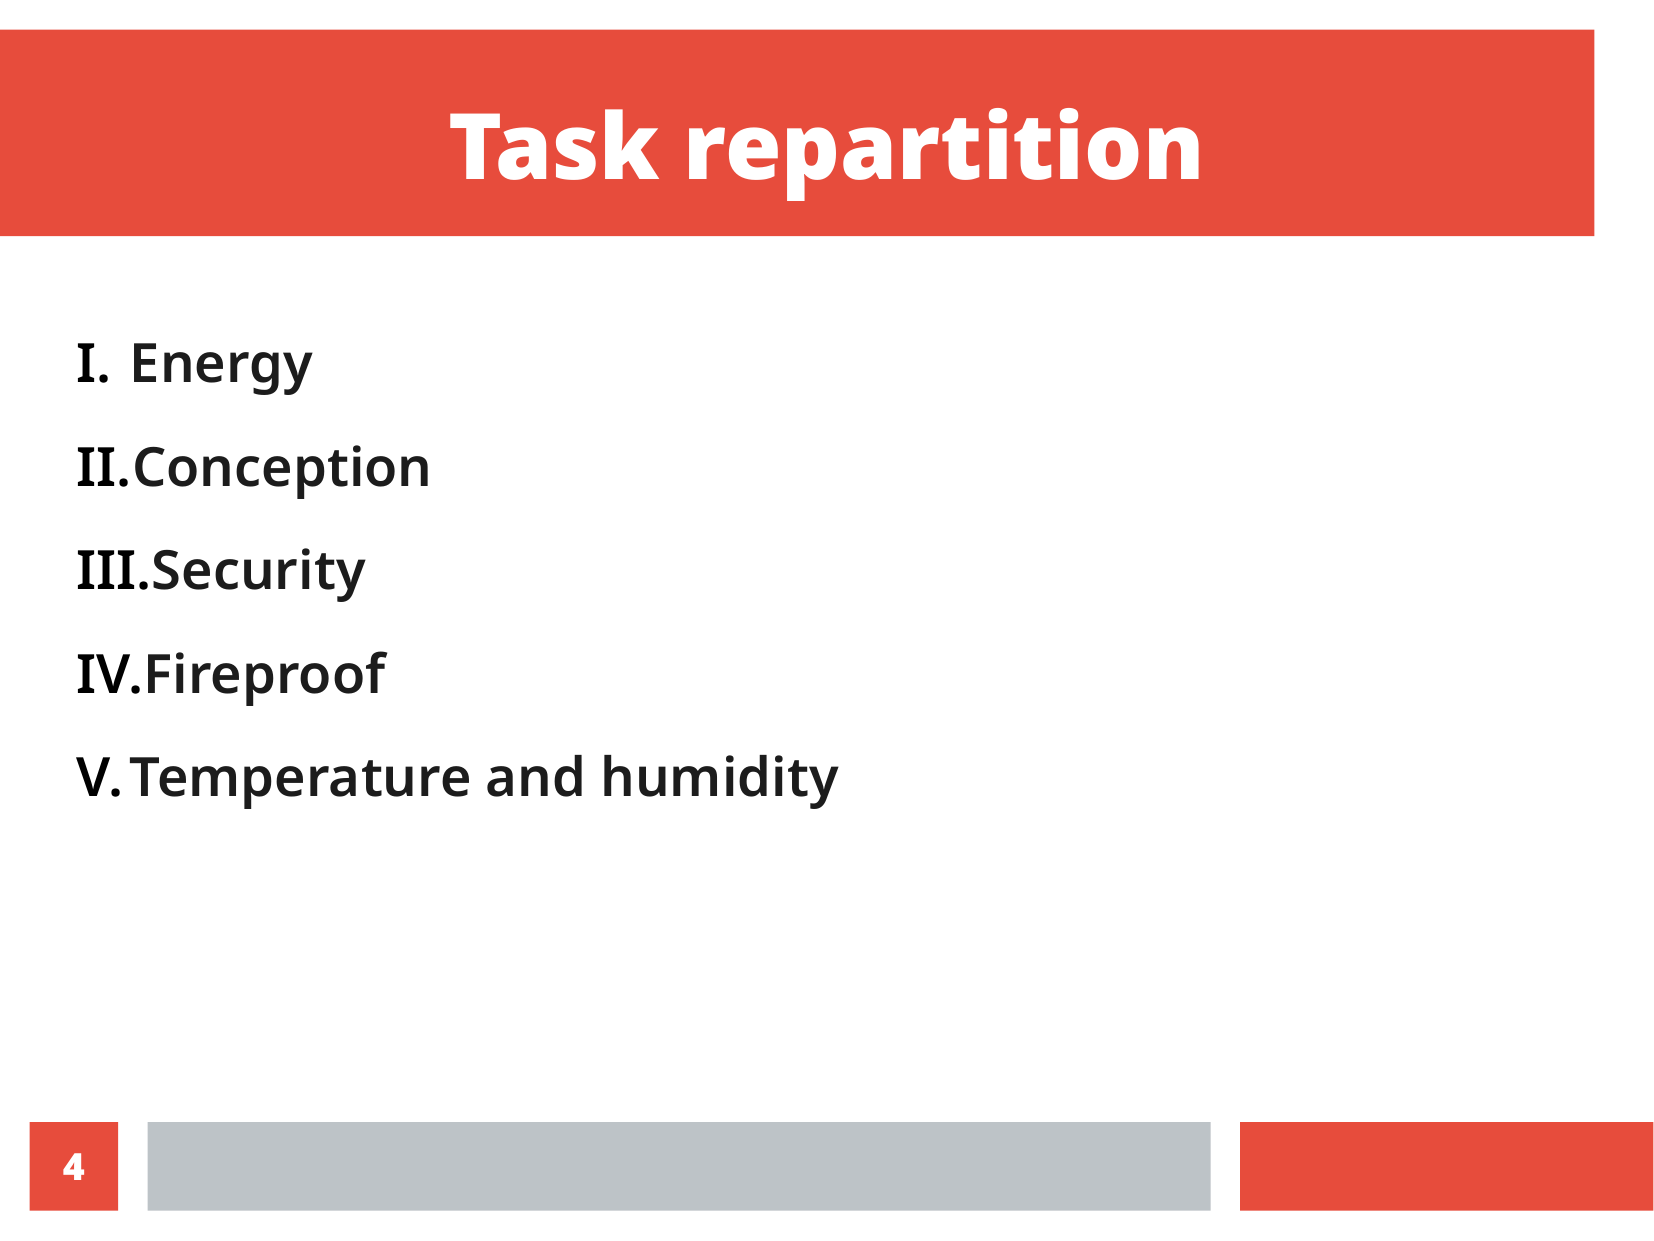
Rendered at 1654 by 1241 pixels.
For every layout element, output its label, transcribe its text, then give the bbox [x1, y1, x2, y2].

title Task repartition [59, 59, 1595, 207]
list Energy Conception Security Fireproof Temperature and humidity [59, 324, 1565, 1093]
